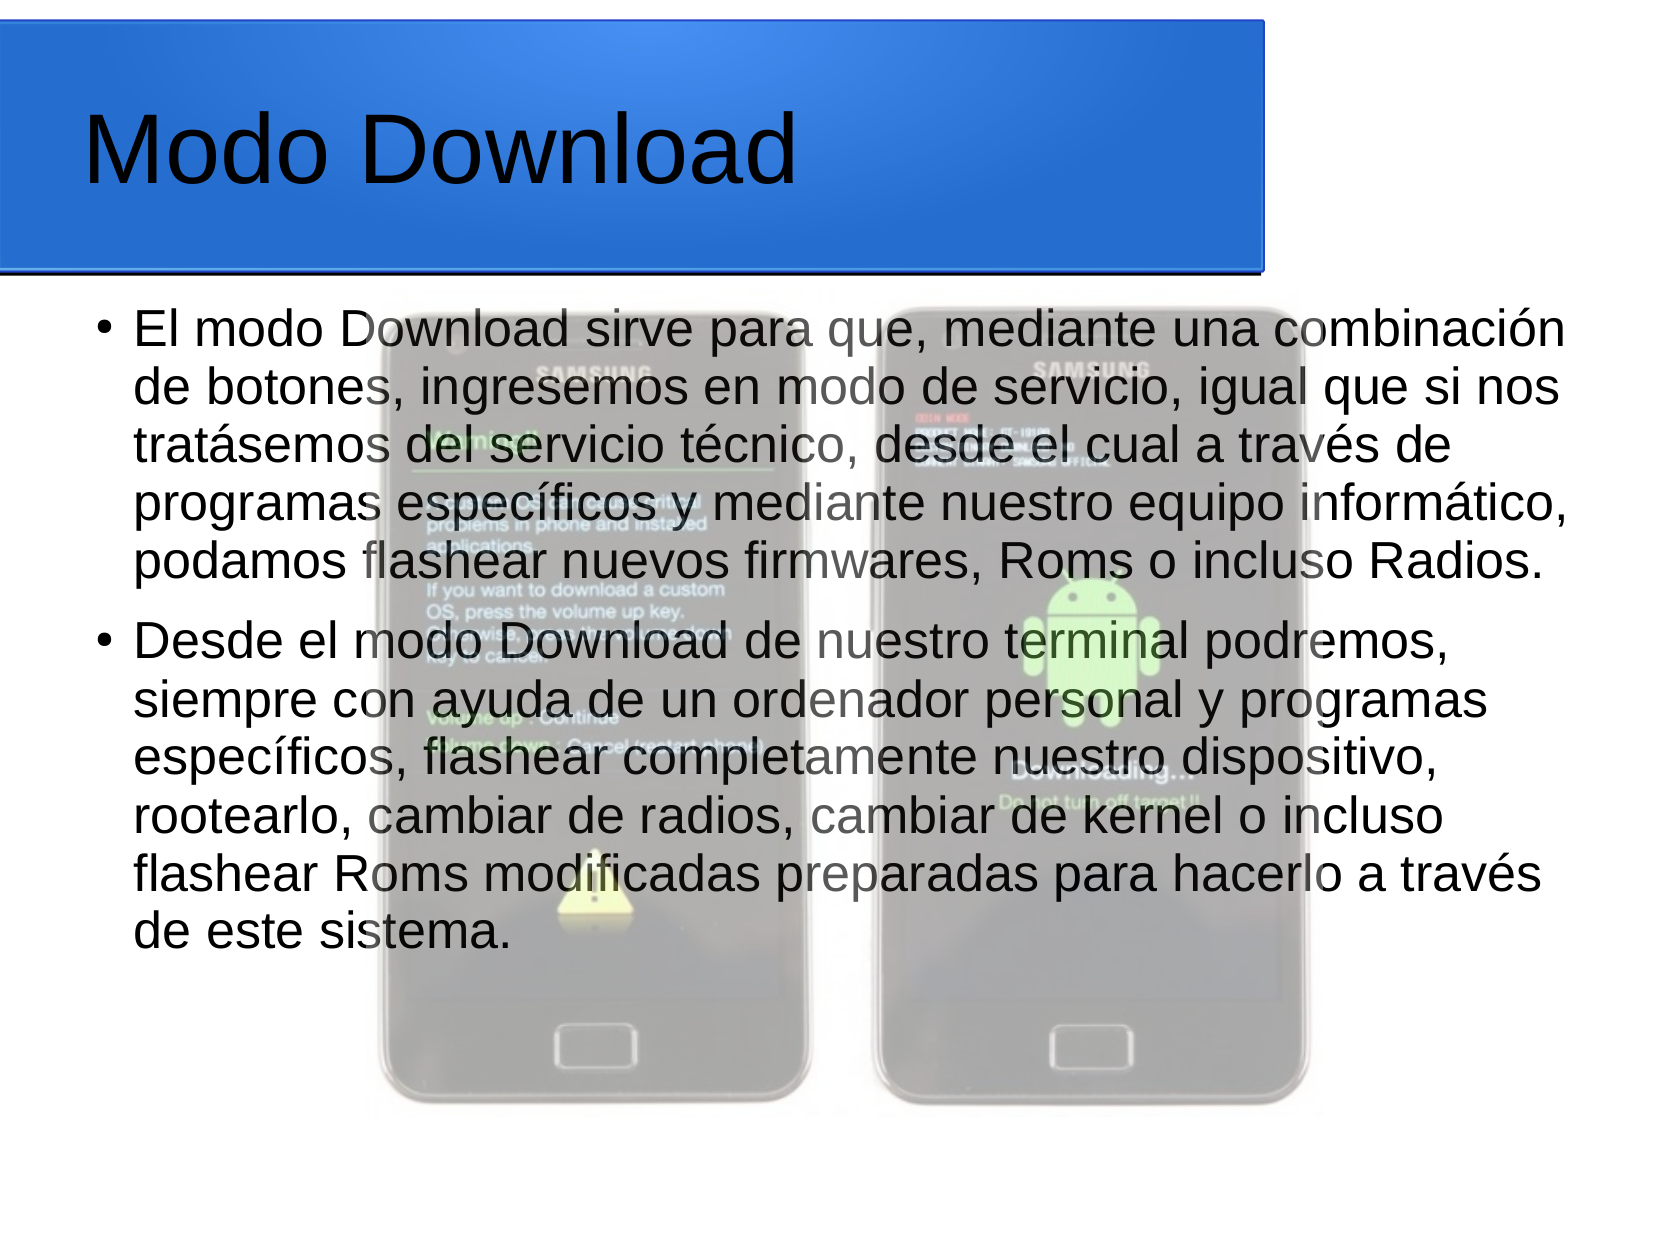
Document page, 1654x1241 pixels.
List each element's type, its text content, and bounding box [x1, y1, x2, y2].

list El modo Download sirve para que, mediante una combinación de botones, ingresemos en modo de servicio, igual que si nos tratásemos del servicio técnico, desde el cual a través de programas específicos y mediante nuestro equipo informático, podamos flashear nuevos firmwares, Roms o incluso Radios. Desde el modo Download de nuestro terminal podremos, siempre con ayuda de un ordenador personal y programas específicos, flashear completamente nuestro dispositivo, rootearlo, cambiar de radios, cambiar de kernel o incluso flashear Roms modificadas preparadas para hacerlo a través de este sistema. [1323, 299, 1571, 1019]
title Modo Download [82, 47, 1235, 252]
picture [366, 289, 1323, 1117]
list El modo Download sirve para que, mediante una combinación de botones, ingresemos en modo de servicio, igual que si nos tratásemos del servicio técnico, desde el cual a través de programas específicos y mediante nuestro equipo informático, podamos flashear nuevos firmwares, Roms o incluso Radios. Desde el modo Download de nuestro terminal podremos, siempre con ayuda de un ordenador personal y programas específicos, flashear completamente nuestro dispositivo, rootearlo, cambiar de radios, cambiar de kernel o incluso flashear Roms modificadas preparadas para hacerlo a través de este sistema. [82, 299, 366, 1019]
